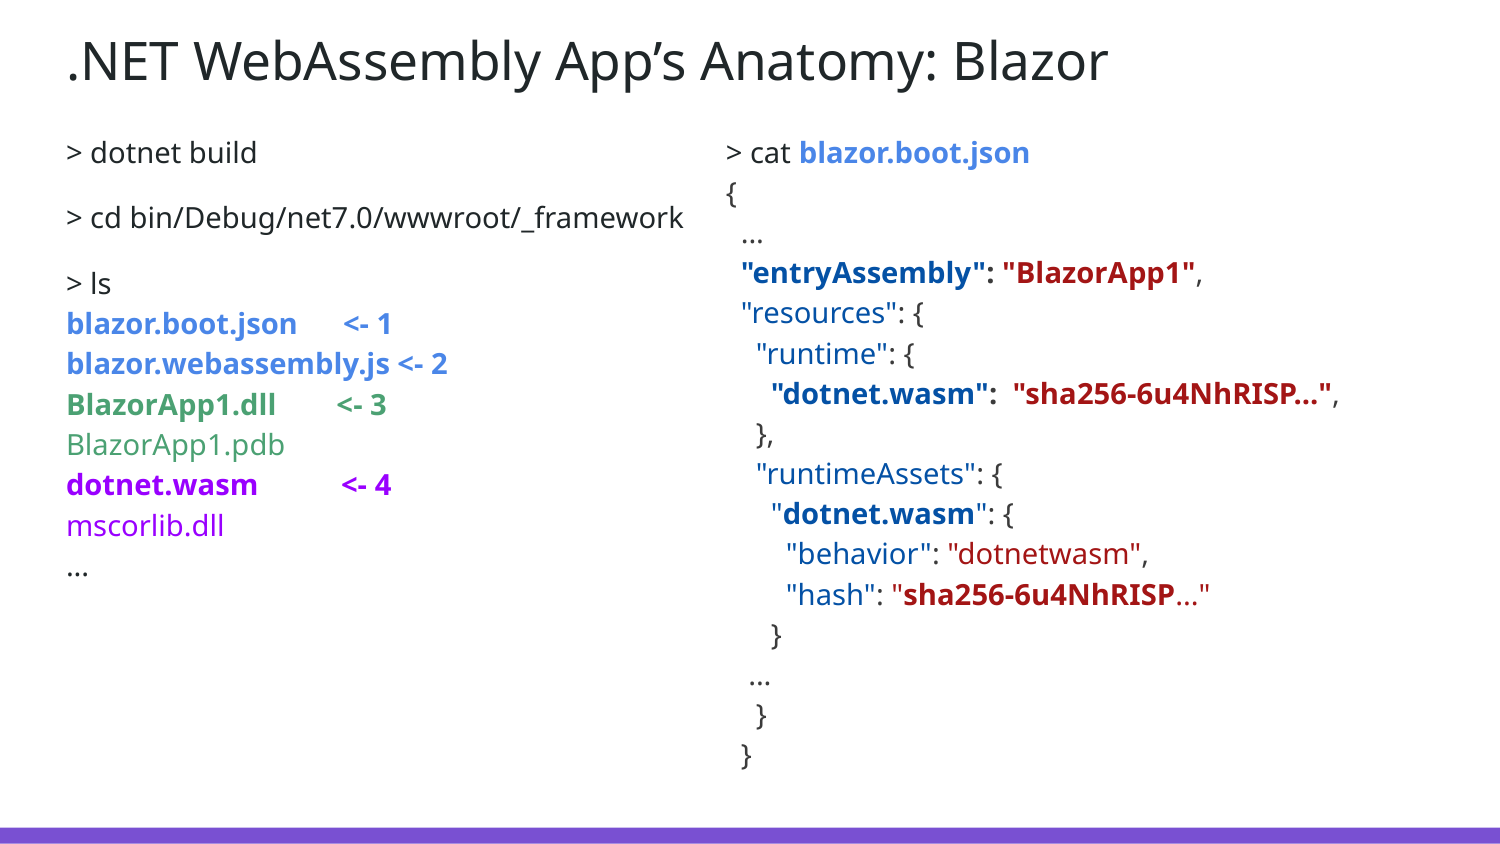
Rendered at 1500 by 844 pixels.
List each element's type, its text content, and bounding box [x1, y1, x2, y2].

list > dotnet build > cd bin/Debug/net7.0/wwwroot/_framework > ls blazor.boot.json <- 1 blazor.webassembly.js <- 2 BlazorApp1.dll <- 3 BlazorApp1.pdb dotnet.wasm <- 4 mscorlib.dll ... [51, 114, 710, 749]
title .NET WebAssembly App’s Anatomy: Blazor [51, 12, 1449, 106]
list > cat blazor.boot.json { ... "entryAssembly": "BlazorApp1", "resources": { "runtime": { "dotnet.wasm": "sha256-6u4NhRISP...", }, "runtimeAssets": { "dotnet.wasm": { "behavior": "dotnetwasm", "hash": "sha256-6u4NhRISP..." } ... } } [710, 114, 1465, 819]
